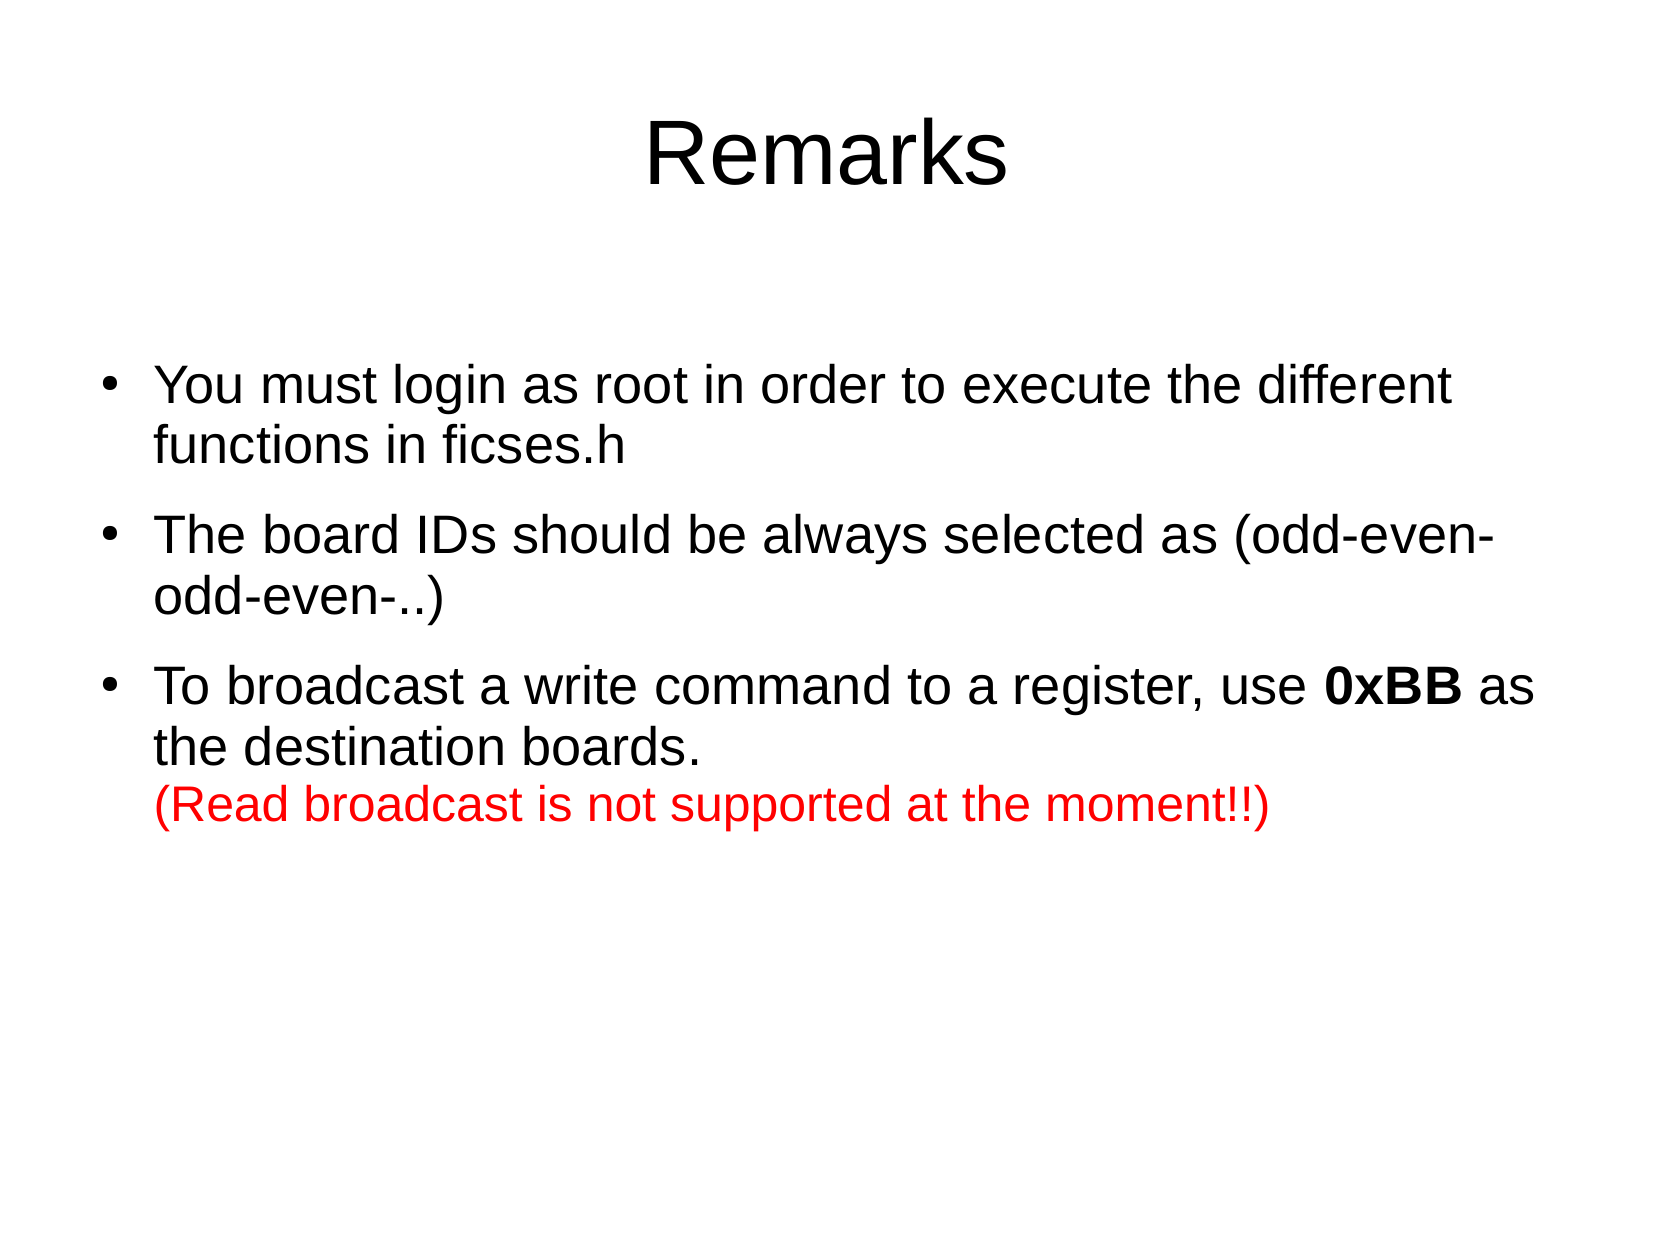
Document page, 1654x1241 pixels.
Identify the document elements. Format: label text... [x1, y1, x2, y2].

list You must login as root in order to execute the different functions in ficses.h The board IDs should be always selected as (odd-even-odd-even-..) To broadcast a write command to a register, use 0xBB as the destination boards. (Read broadcast is not supported at the moment!!) [82, 290, 1571, 1141]
title Remarks [82, 49, 1571, 257]
